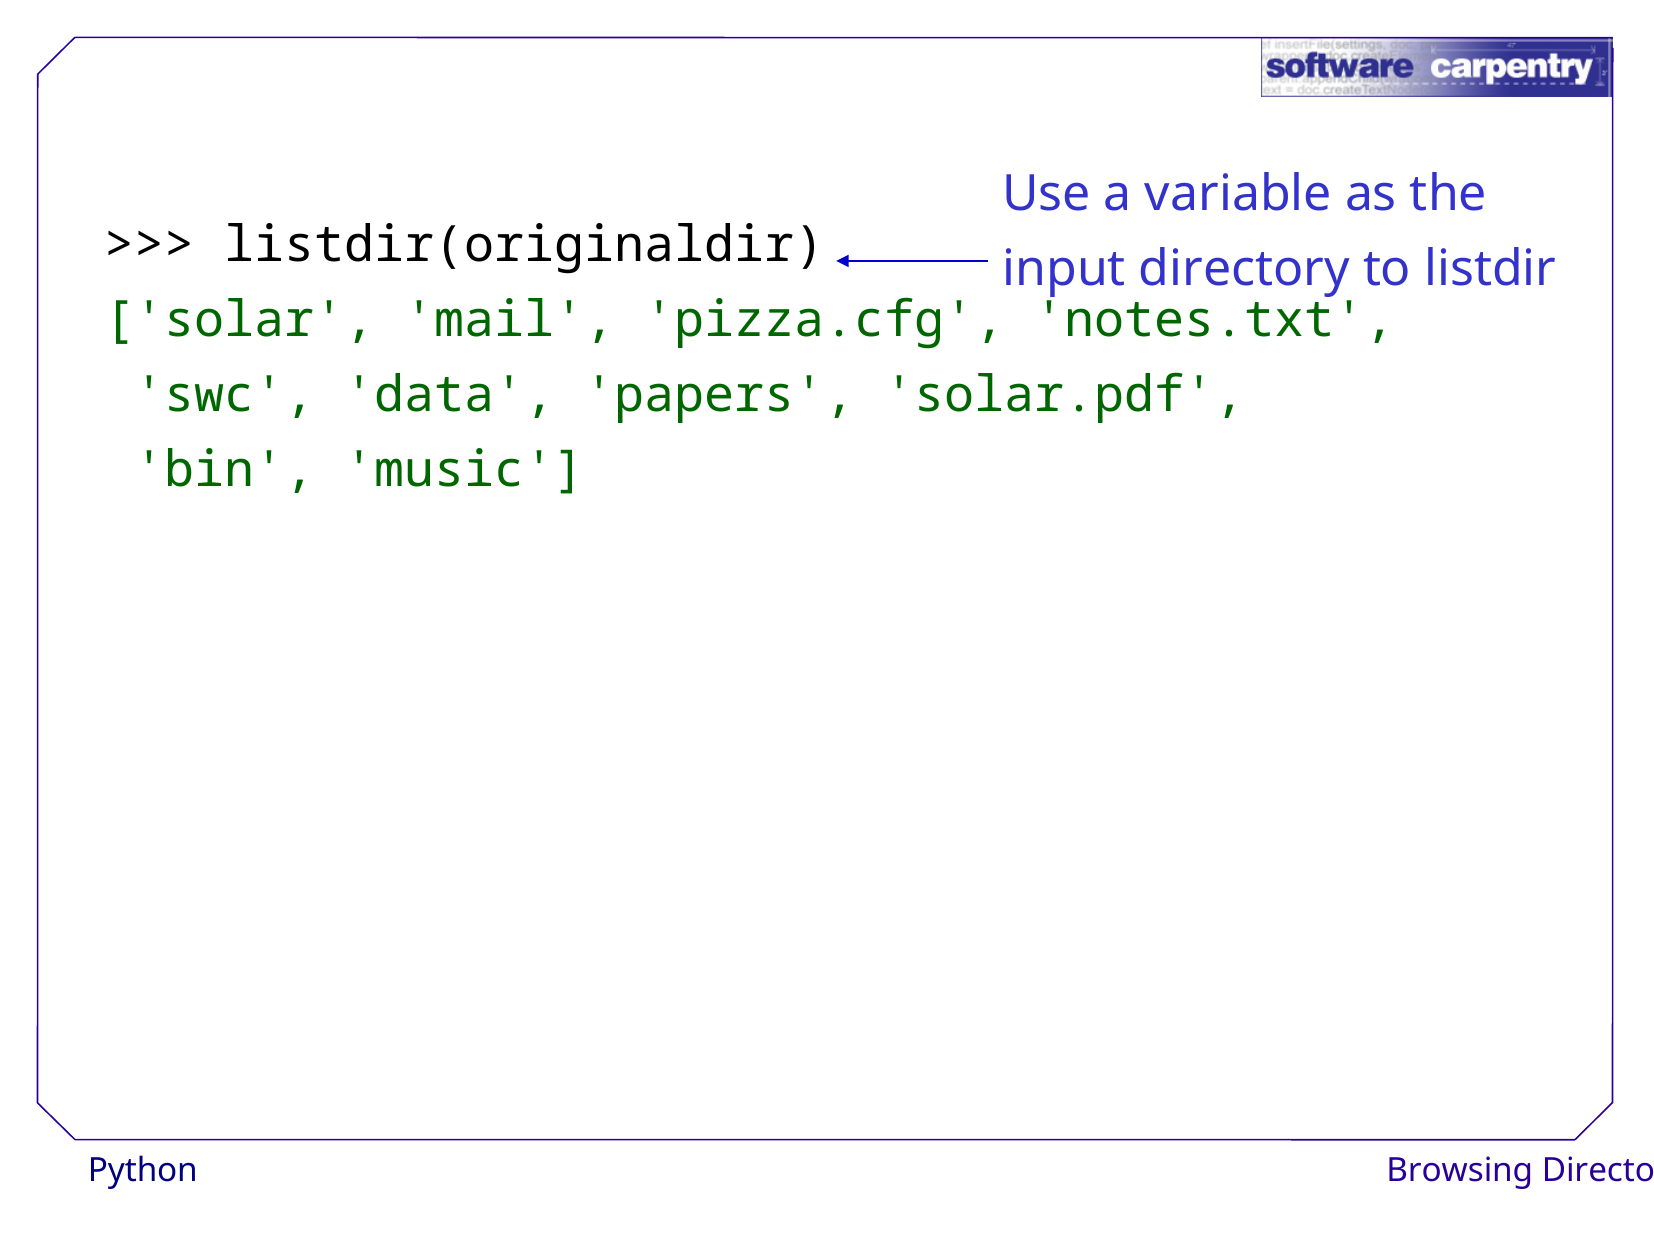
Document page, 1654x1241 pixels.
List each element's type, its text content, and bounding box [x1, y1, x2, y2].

text_box Use a variable as the input directory to listdir [987, 137, 1451, 299]
picture [1261, 39, 1613, 97]
text_box >>> listdir(originaldir) ['solar', 'mail', 'pizza.cfg', 'notes.txt', 'swc', 'data', 'papers', 'solar.pdf', 'bin', 'music'] [89, 128, 1512, 1037]
